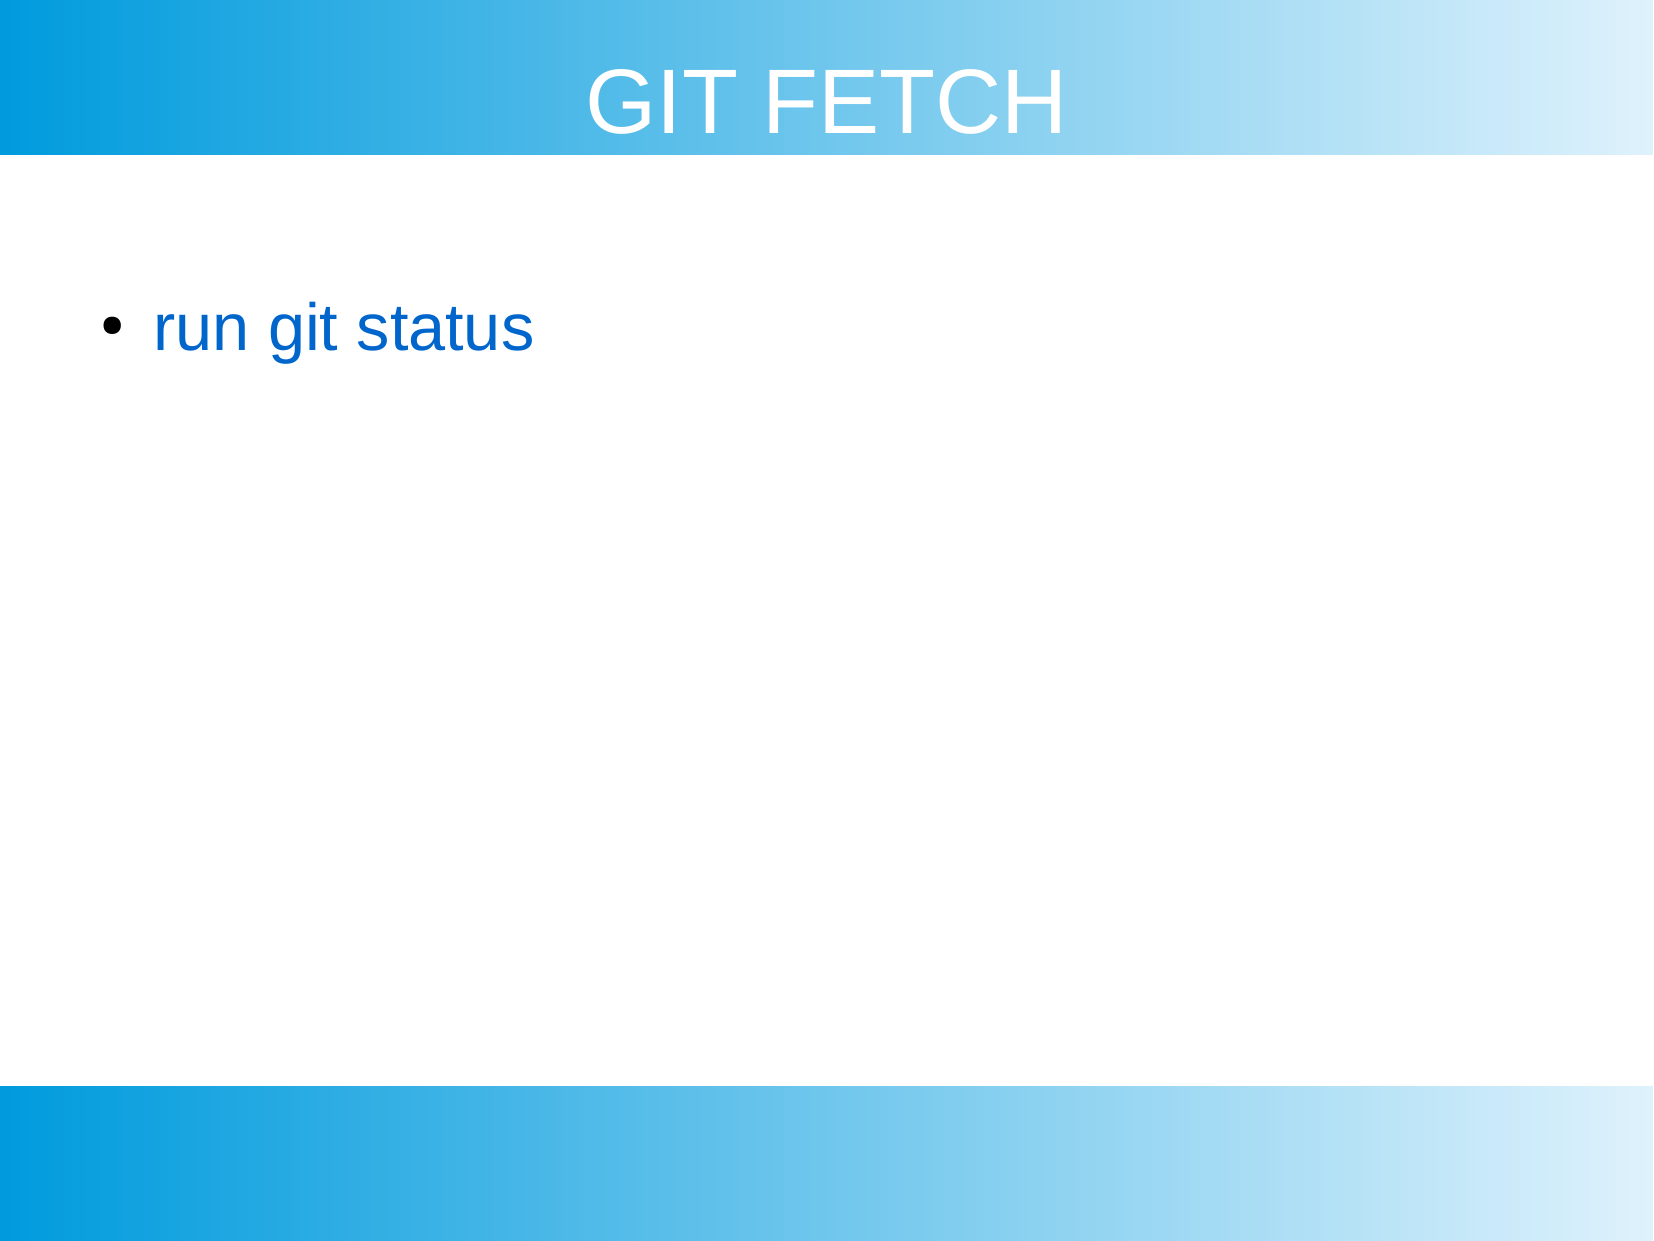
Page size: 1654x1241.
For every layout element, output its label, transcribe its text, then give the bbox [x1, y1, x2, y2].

title GIT FETCH [82, 49, 1571, 155]
list run git status [82, 290, 1571, 1010]
